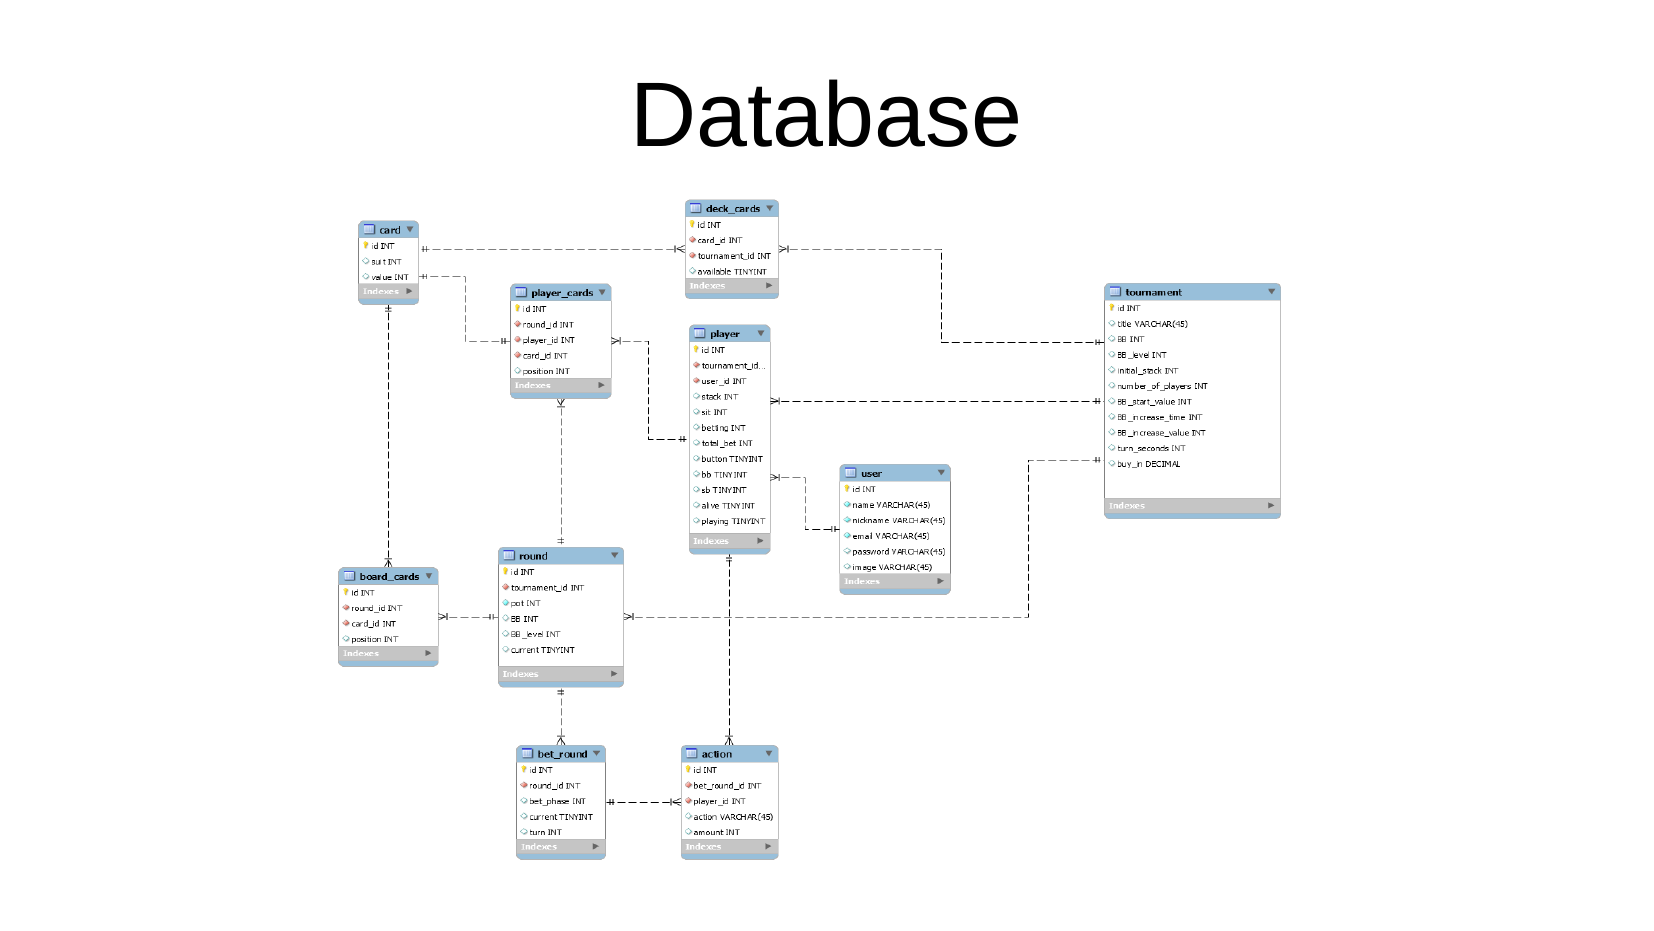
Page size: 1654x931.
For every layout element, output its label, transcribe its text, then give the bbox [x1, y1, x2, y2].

title Database [82, 37, 1571, 193]
picture [330, 192, 1288, 866]
